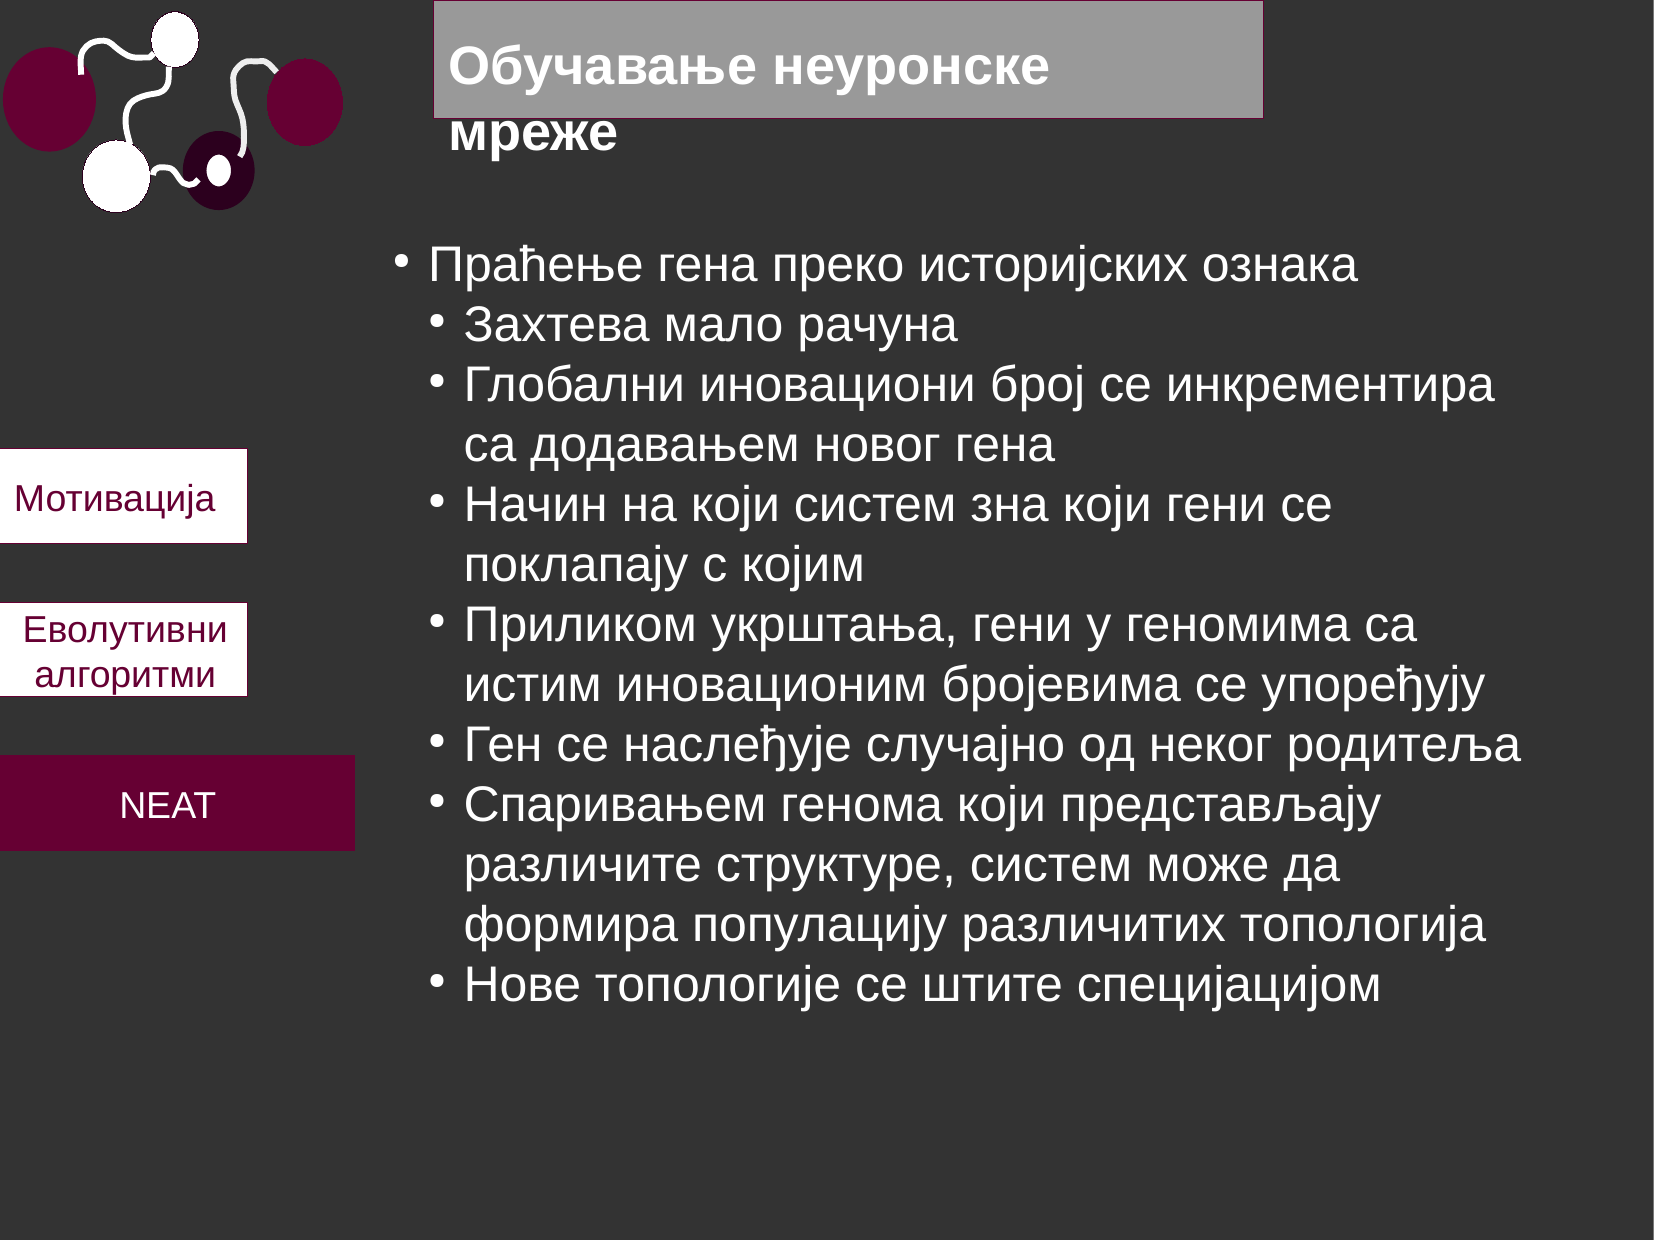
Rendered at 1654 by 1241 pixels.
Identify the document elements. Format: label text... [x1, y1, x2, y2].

text_box [433, 0, 1264, 119]
text_box Праћење гена преко историјских ознака Захтева мало рачуна Глобални иновациони број се инкрементира са додавањем новог гена Начин на који систем зна који гени се поклапају с којим Приликом укрштања, гени у геномима са истим иновационим бројевима се упоређују Ген се наслеђује случајно од неког родитеља Спаривањем генома који представљају различите структуре, систем може да формира популацију различитих топологија Нове топологије се штите специјацијом [377, 224, 1548, 366]
text_box NEAT [0, 755, 355, 851]
text_box Еволутивни алгоритми [0, 602, 248, 697]
text_box [11, 56, 88, 143]
text_box [82, 139, 151, 213]
text_box Мотивација [0, 448, 248, 544]
text_box [267, 58, 343, 146]
text_box [150, 11, 200, 68]
text_box [194, 142, 243, 199]
